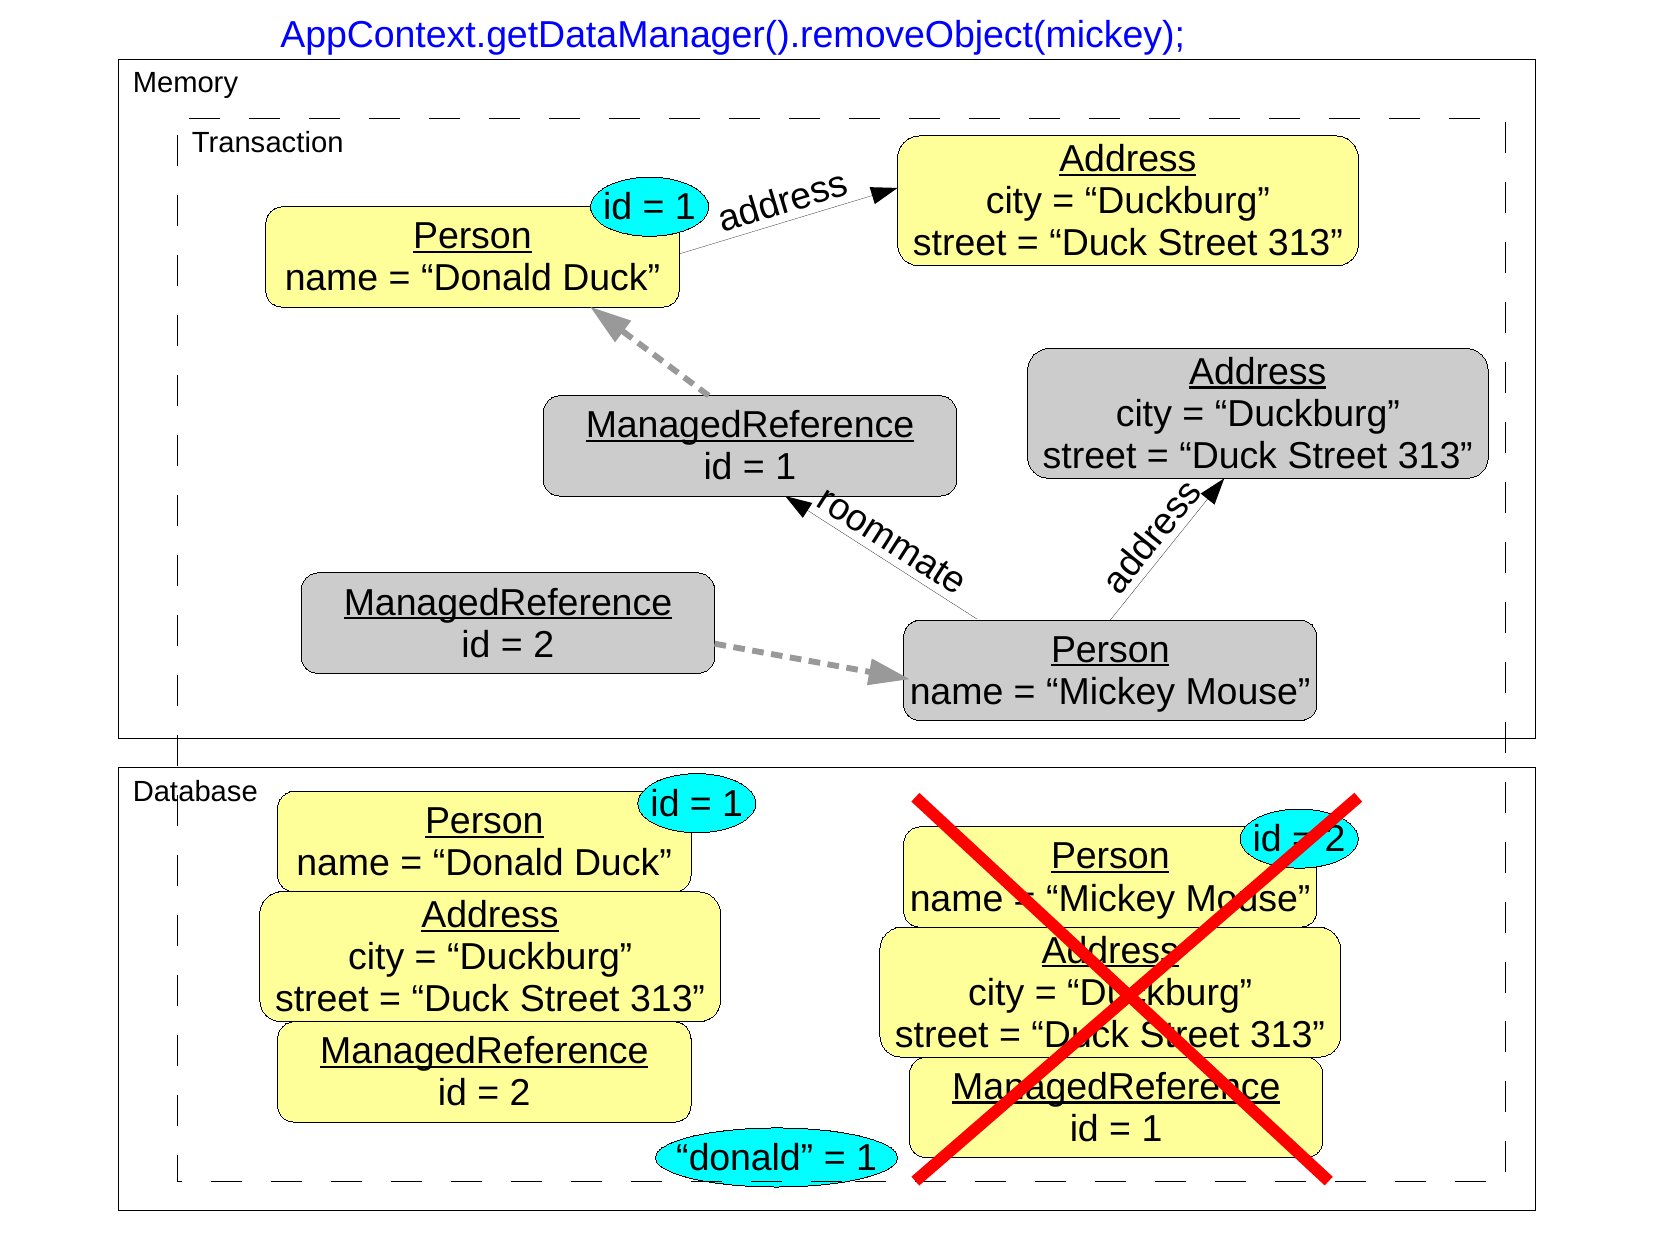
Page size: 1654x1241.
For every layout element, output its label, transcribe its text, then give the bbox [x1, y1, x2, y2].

text_box Database [118, 767, 1536, 1211]
text_box Person name = “Donald Duck” [265, 206, 680, 308]
text_box id = 1 [590, 177, 709, 237]
text_box ManagedReference id = 1 [543, 395, 957, 497]
text_box Address city = “Duckburg” street = “Duck Street 313” [897, 135, 1359, 266]
text_box Transaction [177, 118, 1506, 1182]
text_box AppContext.getDataManager().removeObject(mickey); [265, 6, 1654, 64]
text_box Address city = “Duckburg” street = “Duck Street 313” [1027, 348, 1489, 479]
text_box Transaction [925, 1005, 1319, 1182]
text_box Memory [118, 59, 1536, 739]
text_box ManagedReference id = 2 [301, 572, 715, 674]
text_box “donald” = 1 [709, 1182, 845, 1188]
text_box Person name = “Mickey Mouse” [903, 620, 1317, 721]
